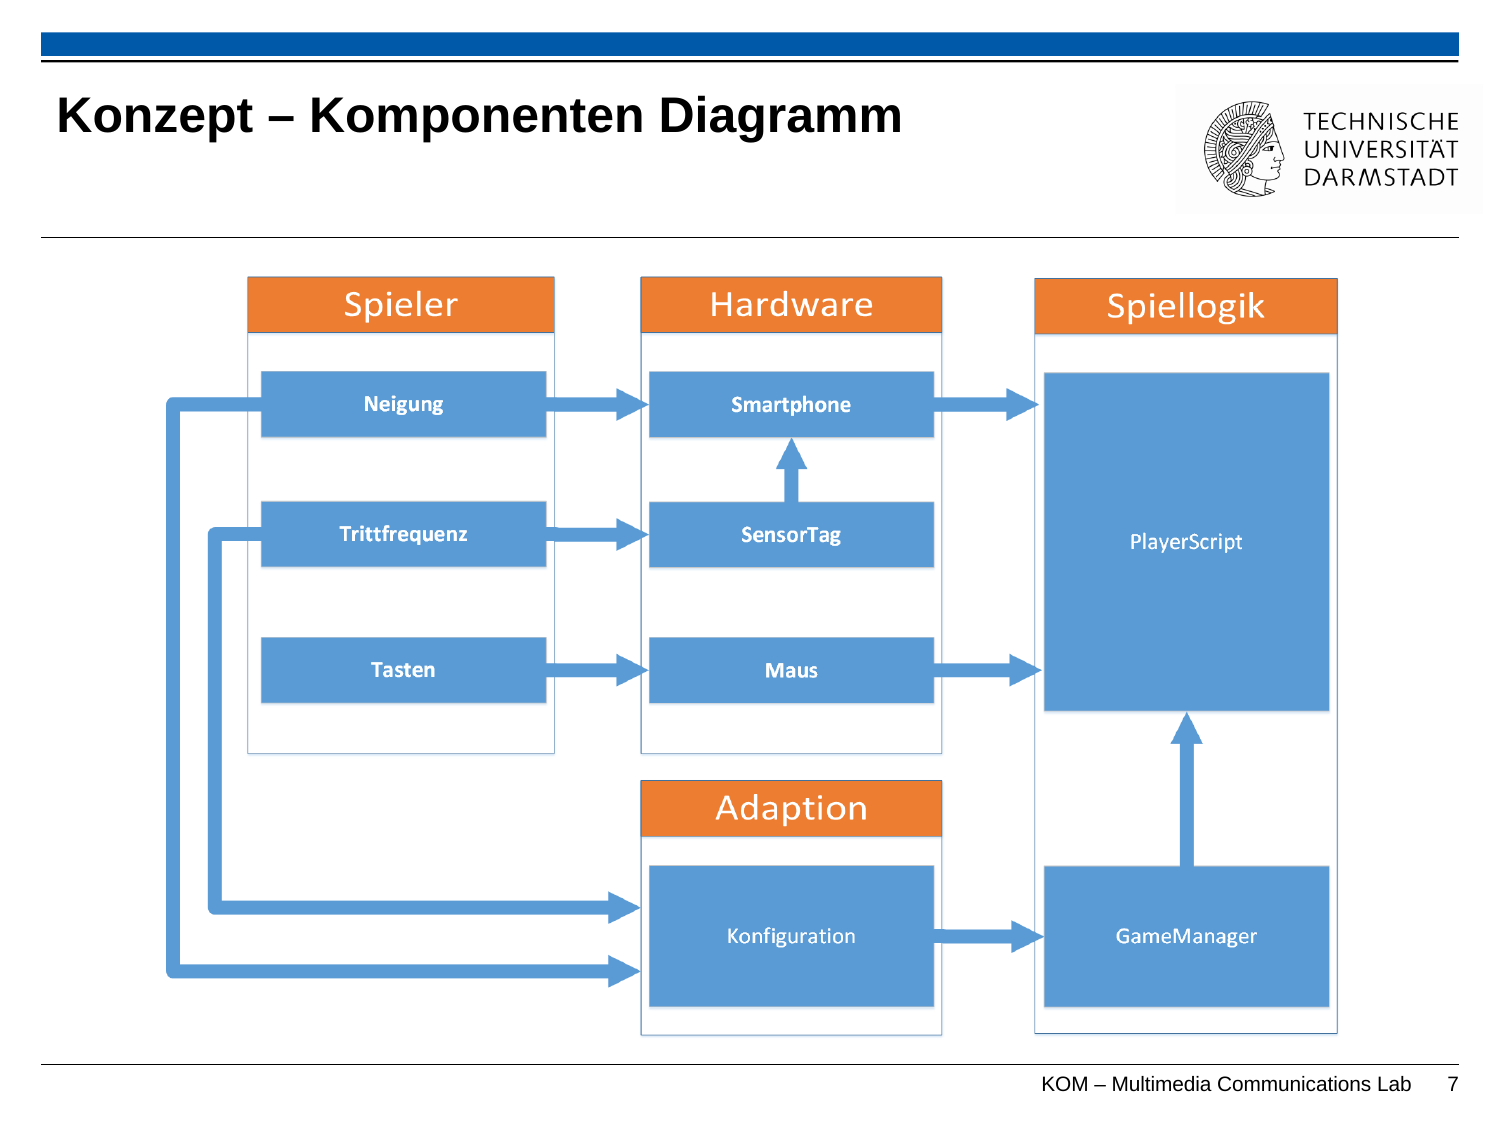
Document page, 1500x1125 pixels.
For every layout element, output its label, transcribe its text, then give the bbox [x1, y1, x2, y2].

picture [165, 270, 1341, 1040]
title Konzept – Komponenten Diagramm [41, 80, 1170, 218]
picture [1175, 84, 1483, 214]
